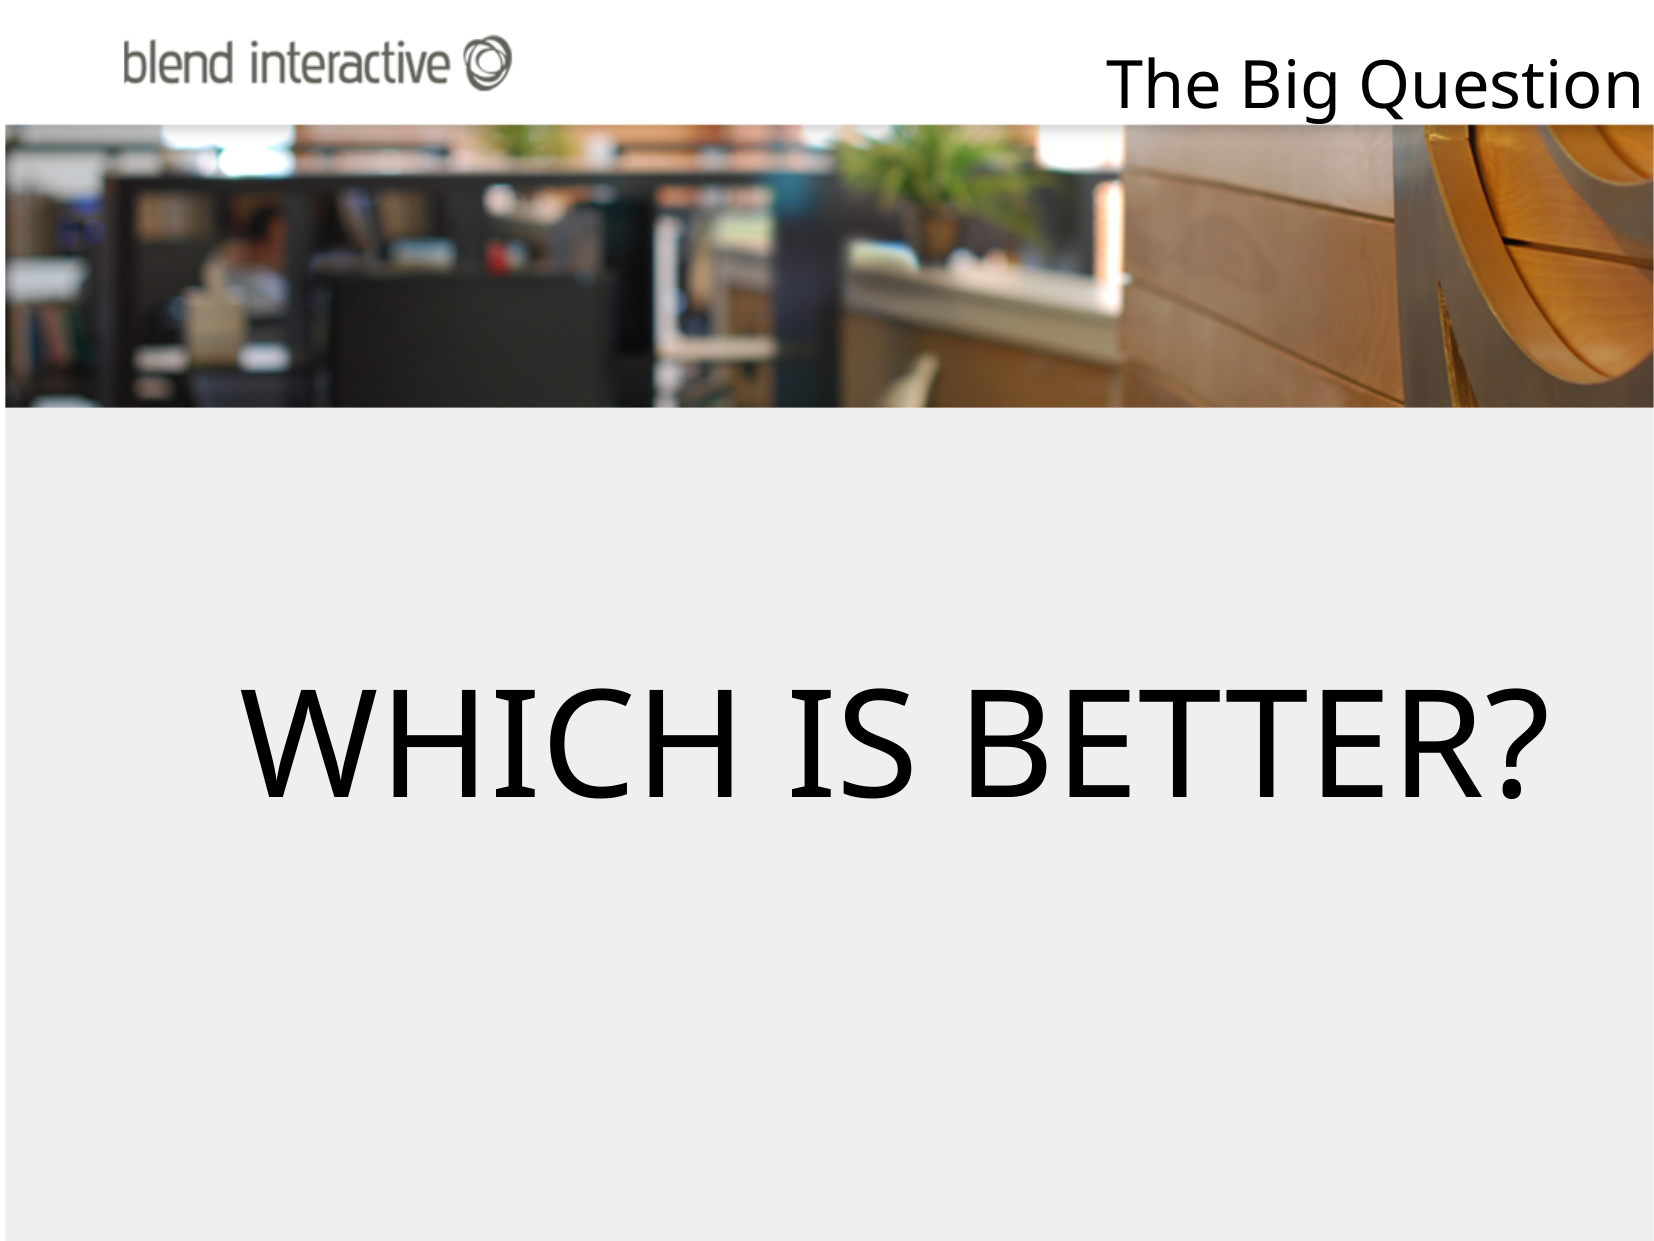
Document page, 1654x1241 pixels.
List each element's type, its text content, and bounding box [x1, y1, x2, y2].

picture [5, 4, 1654, 1241]
text_box WHICH IS BETTER? [225, 630, 1441, 826]
text_box The Big Question [1091, 30, 1634, 125]
